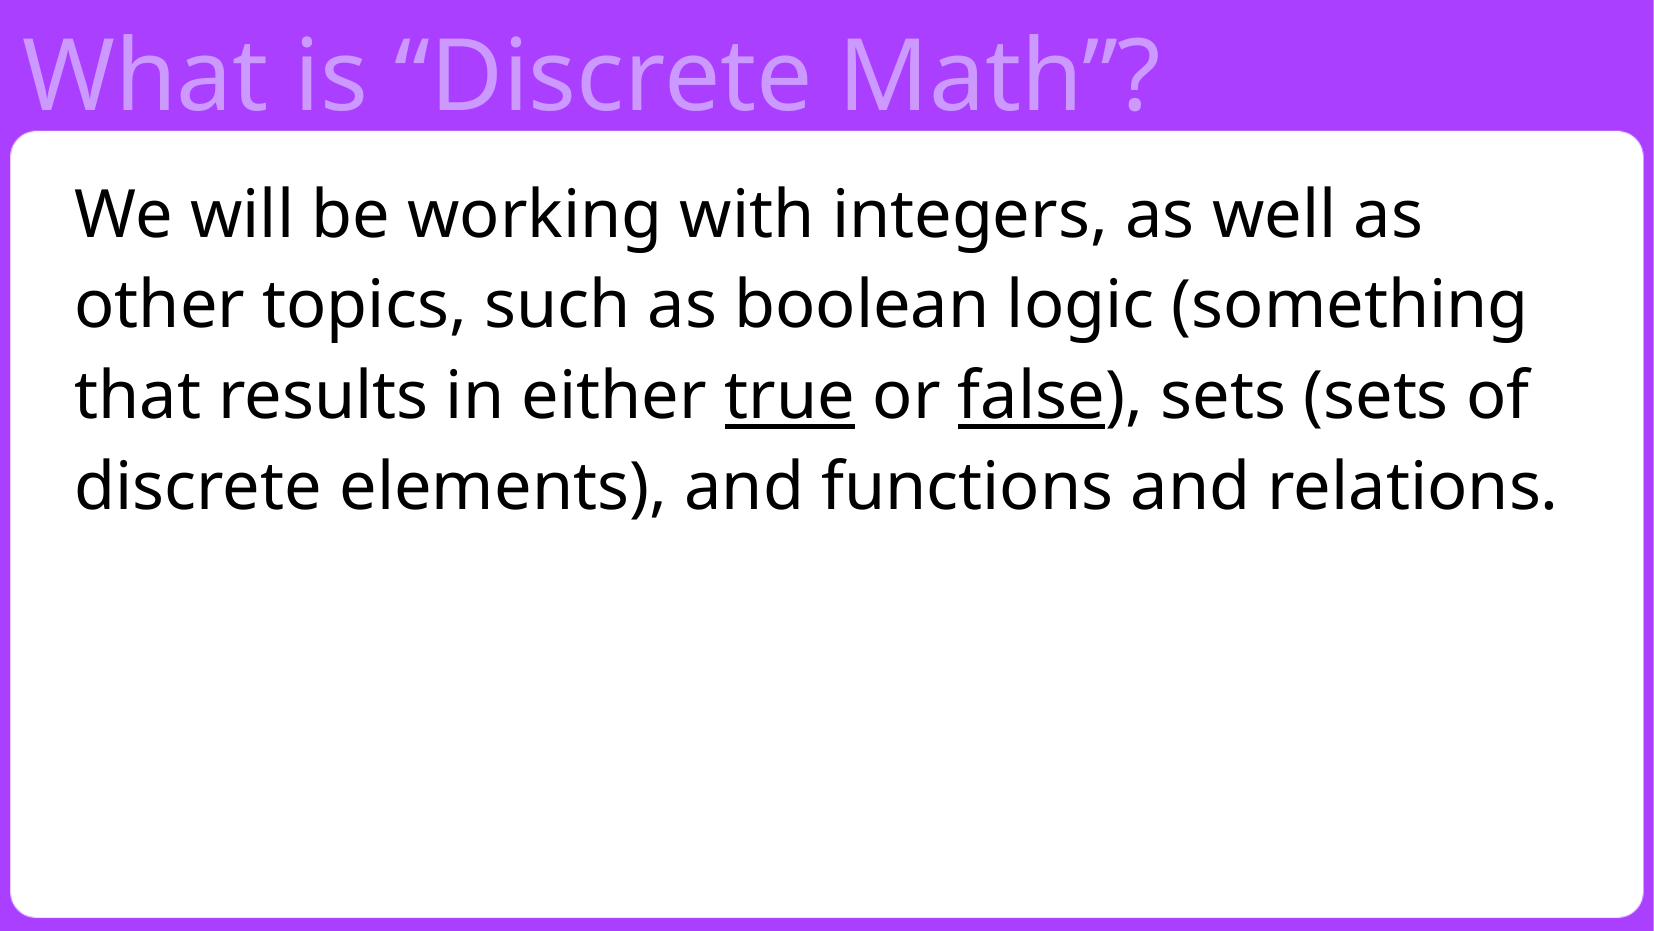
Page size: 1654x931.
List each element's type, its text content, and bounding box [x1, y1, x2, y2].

text_box We will be working with integers, as well as other topics, such as boolean logic (something that results in either true or false), sets (sets of discrete elements), and functions and relations. [74, 182, 1584, 513]
title What is “Discrete Math”? [22, 13, 1511, 130]
picture [0, 0, 1654, 931]
